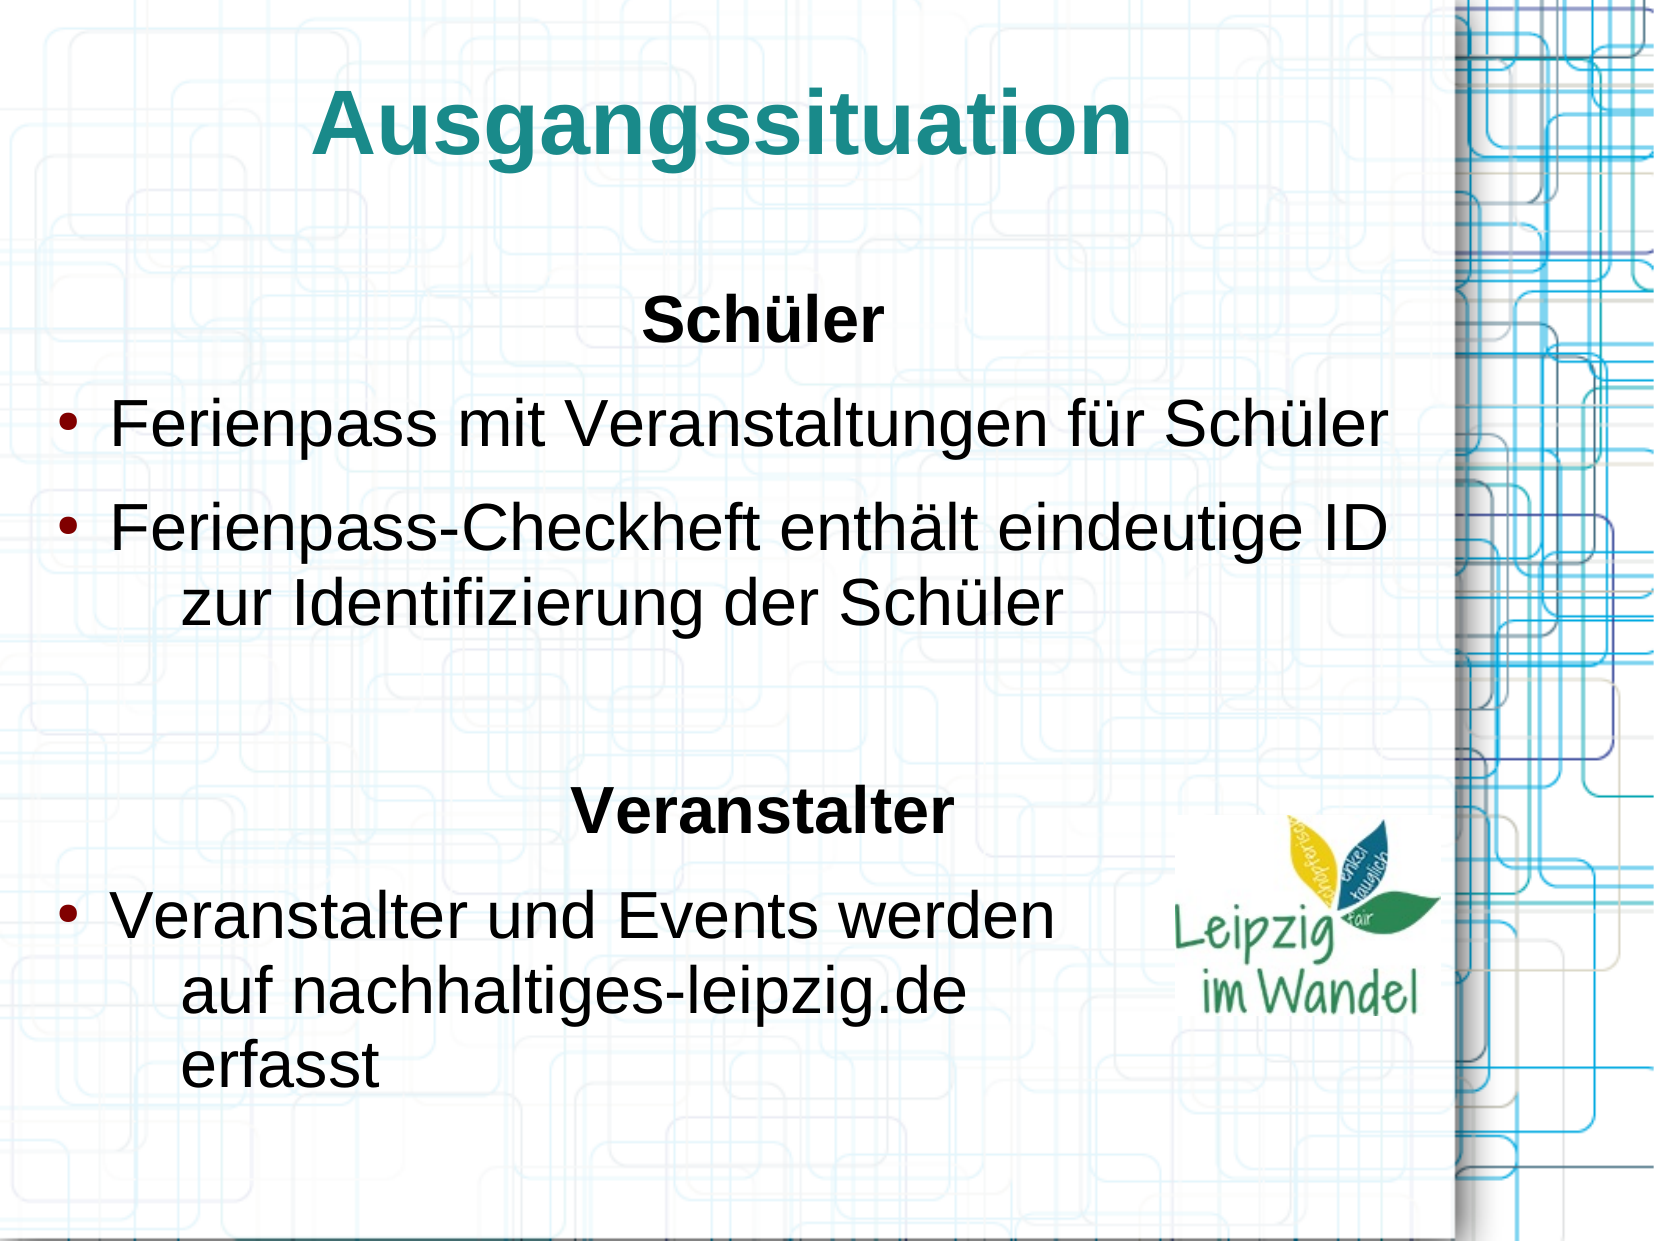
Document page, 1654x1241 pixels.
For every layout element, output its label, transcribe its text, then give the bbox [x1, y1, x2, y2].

picture [0, 0, 1654, 1241]
list Schüler Ferienpass mit Veranstaltungen für Schüler Ferienpass-Checkheft enthält eindeutige ID zur Identifizierung der Schüler Veranstalter Veranstalter und Events werden auf nachhaltiges-leipzig.de erfasst [26, 281, 1418, 1103]
title Ausgangssituation [17, 19, 1430, 227]
